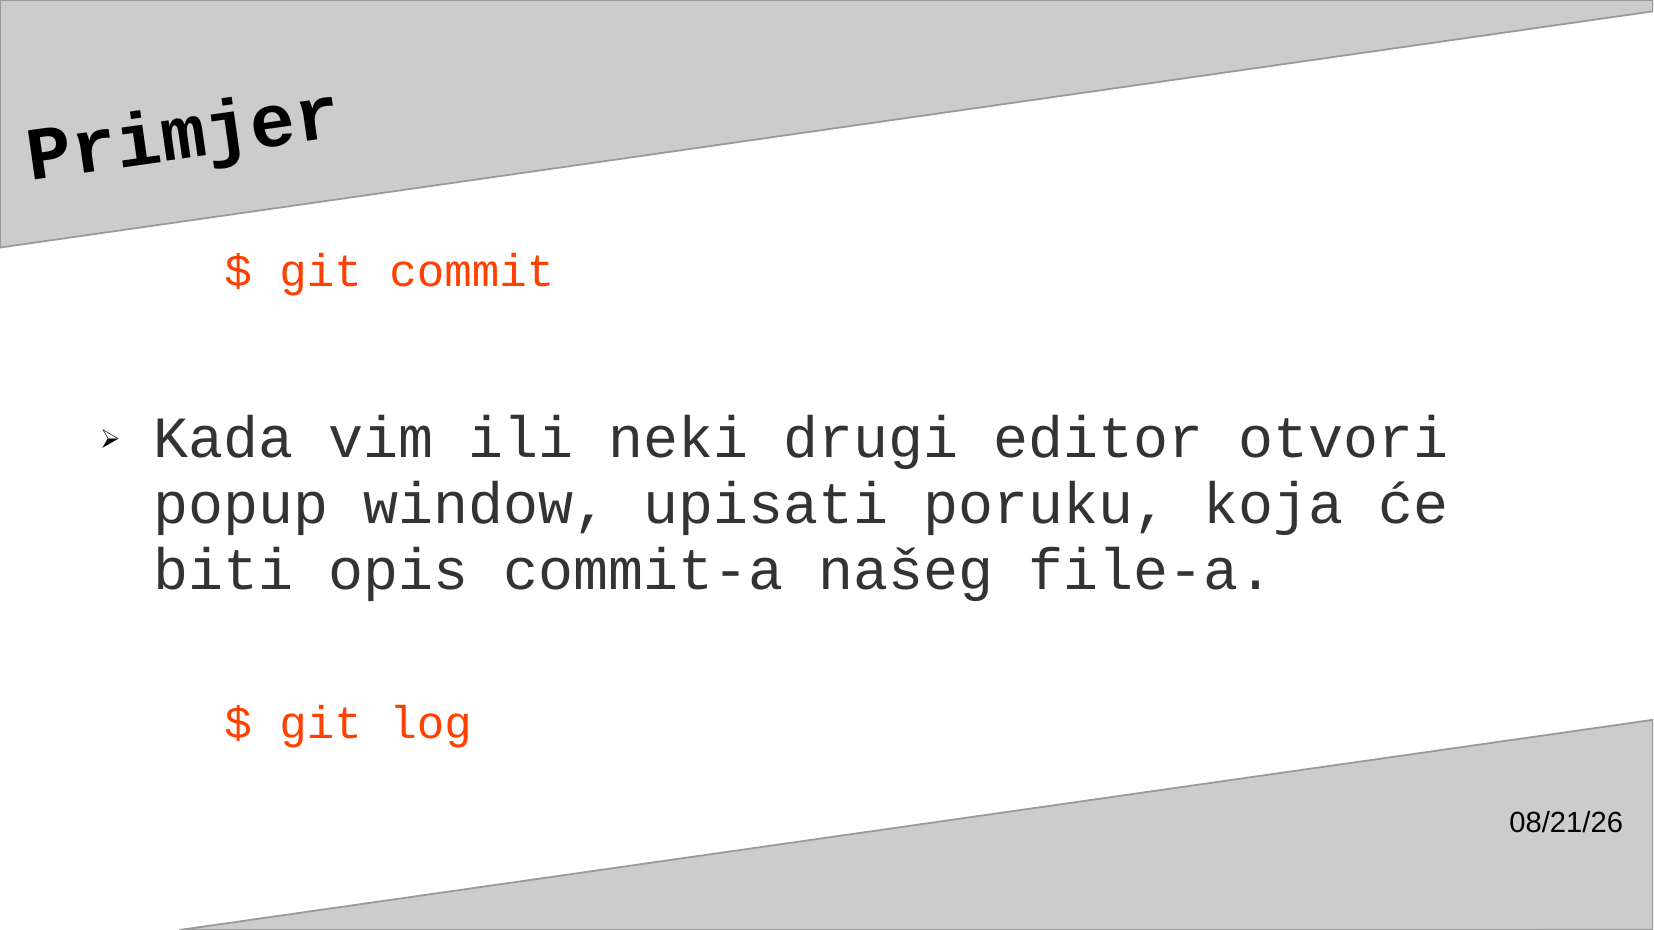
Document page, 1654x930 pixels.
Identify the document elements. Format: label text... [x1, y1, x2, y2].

list $ git commit Kada vim ili neki drugi editor otvori popup window, upisati poruku, koja će biti opis commit-a našeg file-a. $ git log [82, 248, 1538, 788]
title Primjer [16, 0, 1501, 239]
